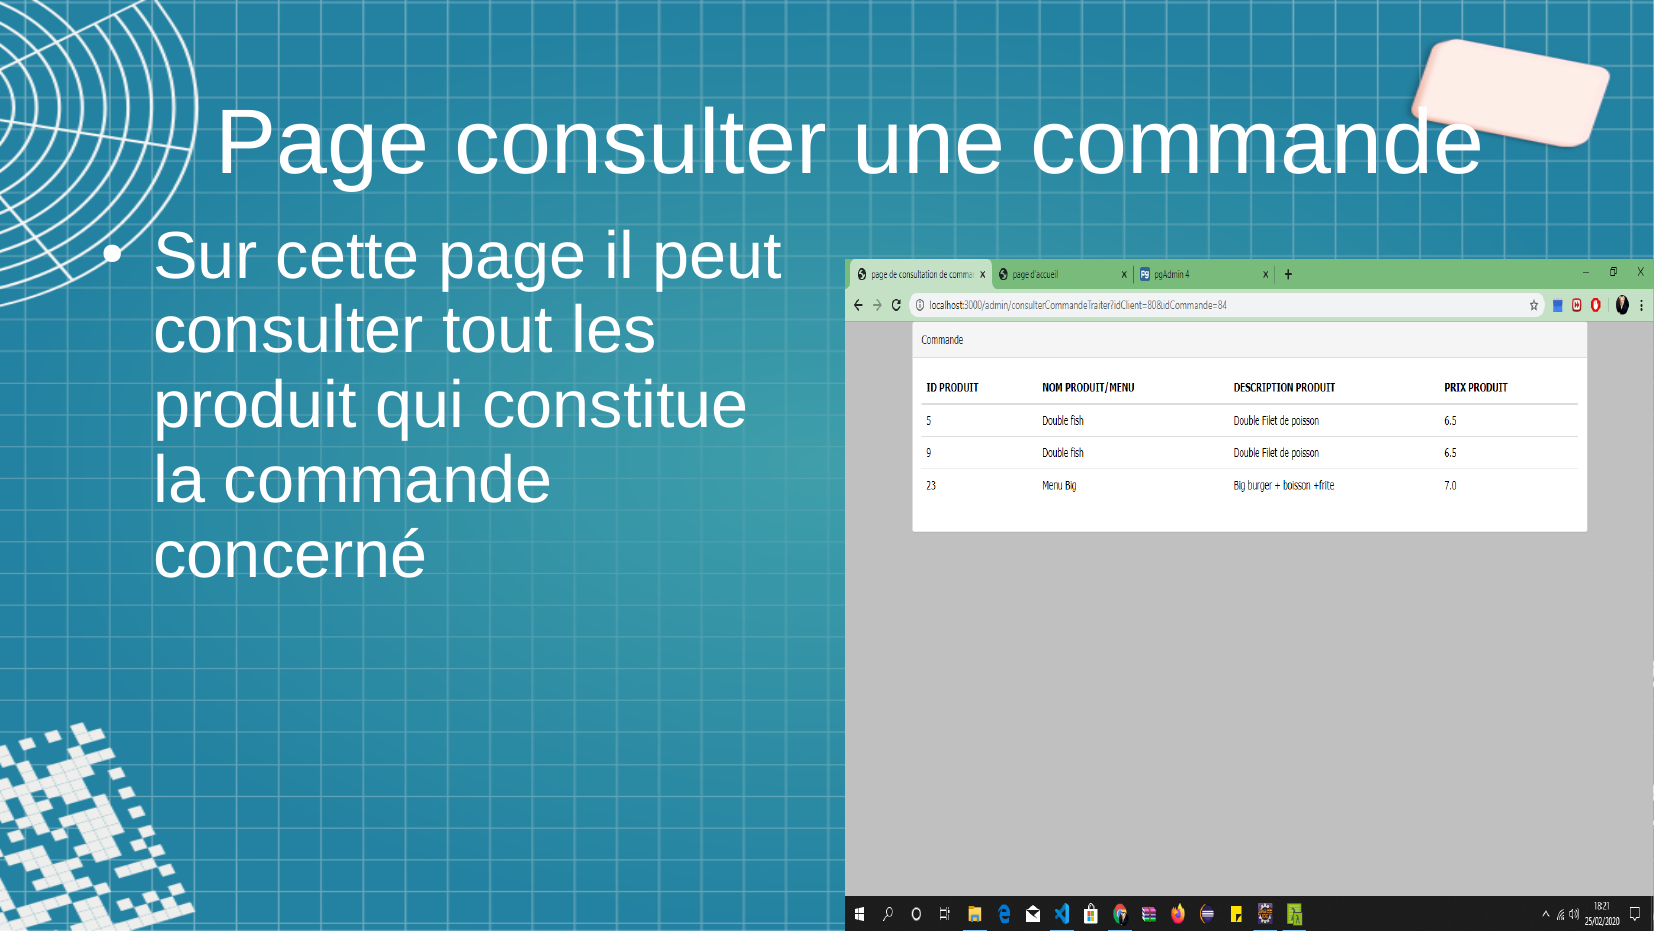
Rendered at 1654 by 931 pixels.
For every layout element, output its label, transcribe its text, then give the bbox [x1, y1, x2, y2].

title Page consulter une commande [106, 35, 1595, 249]
list Sur cette page il peut consulter tout les produit qui constitue la commande concerné [82, 217, 809, 758]
picture [0, 0, 1654, 931]
